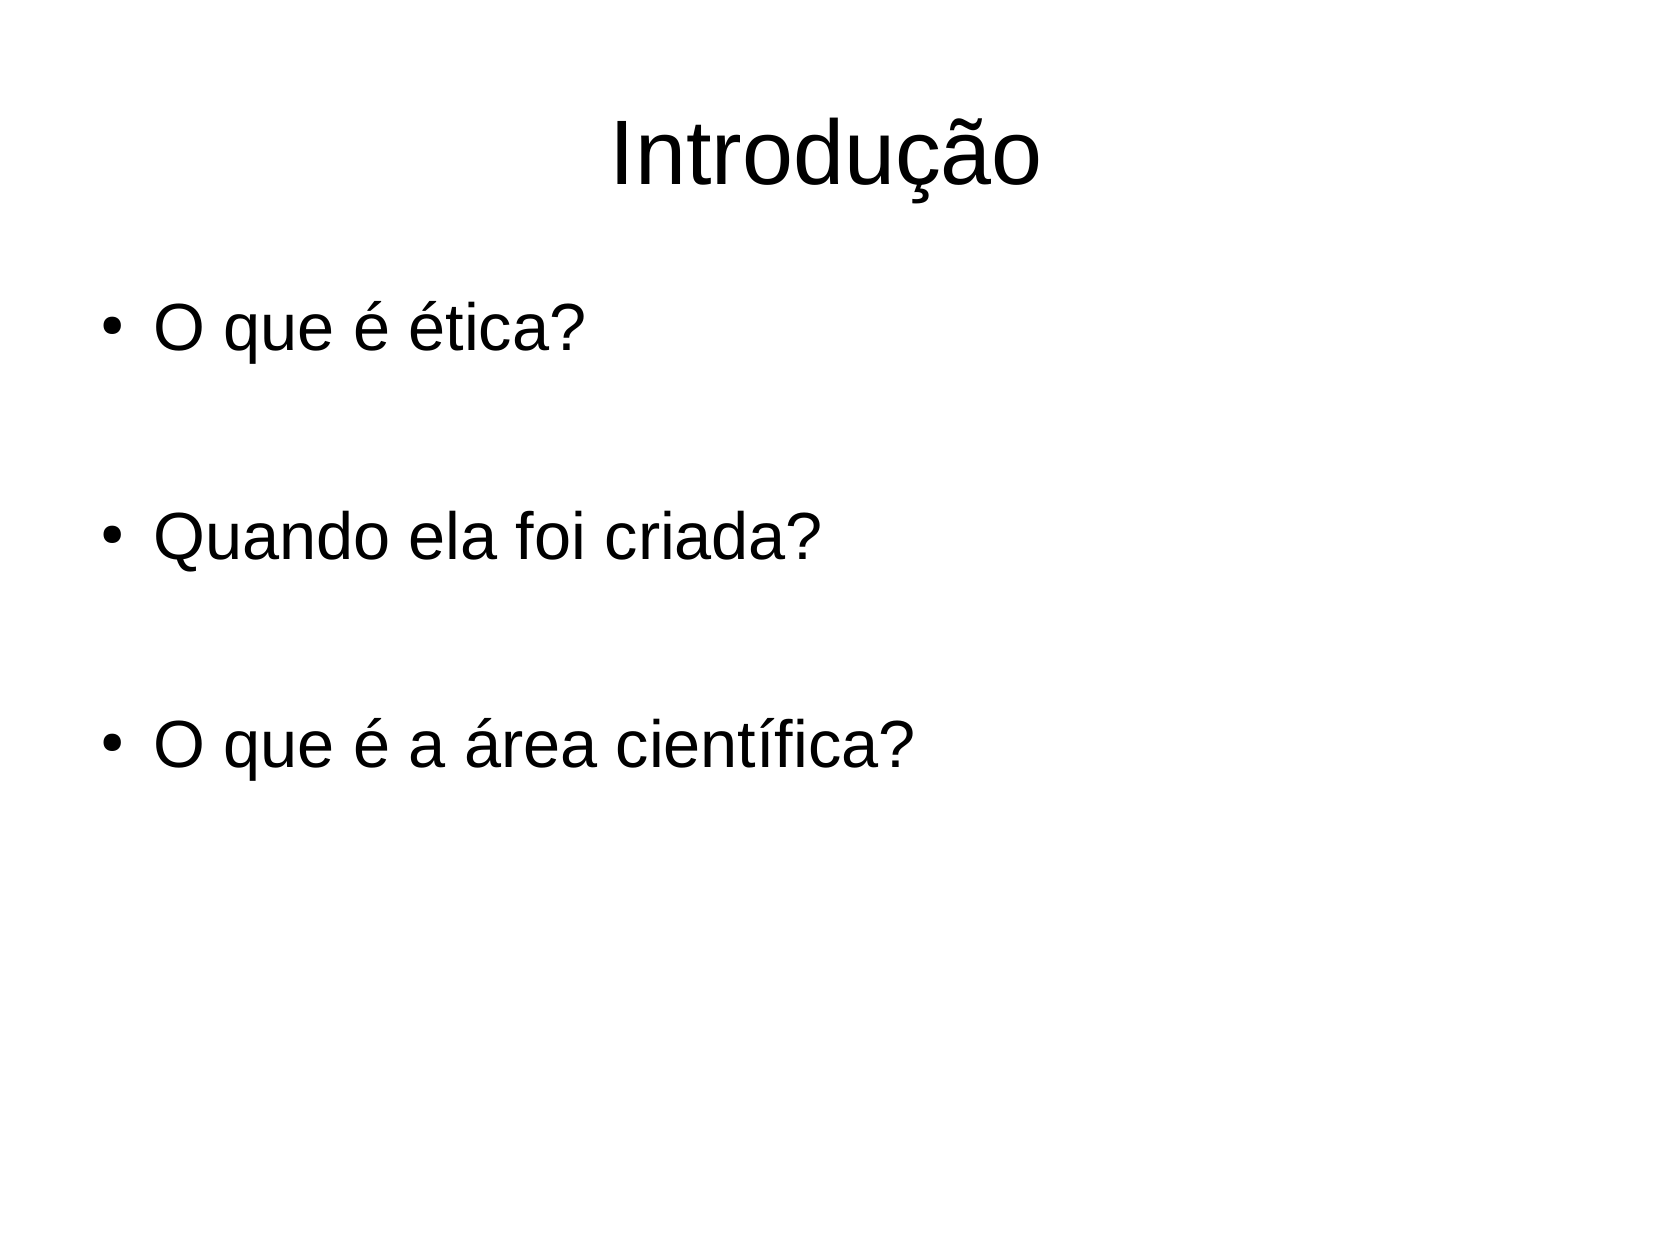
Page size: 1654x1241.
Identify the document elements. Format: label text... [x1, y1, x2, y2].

title Introdução [82, 49, 1571, 257]
list O que é ética? Quando ela foi criada? O que é a área científica? [82, 290, 1571, 1010]
